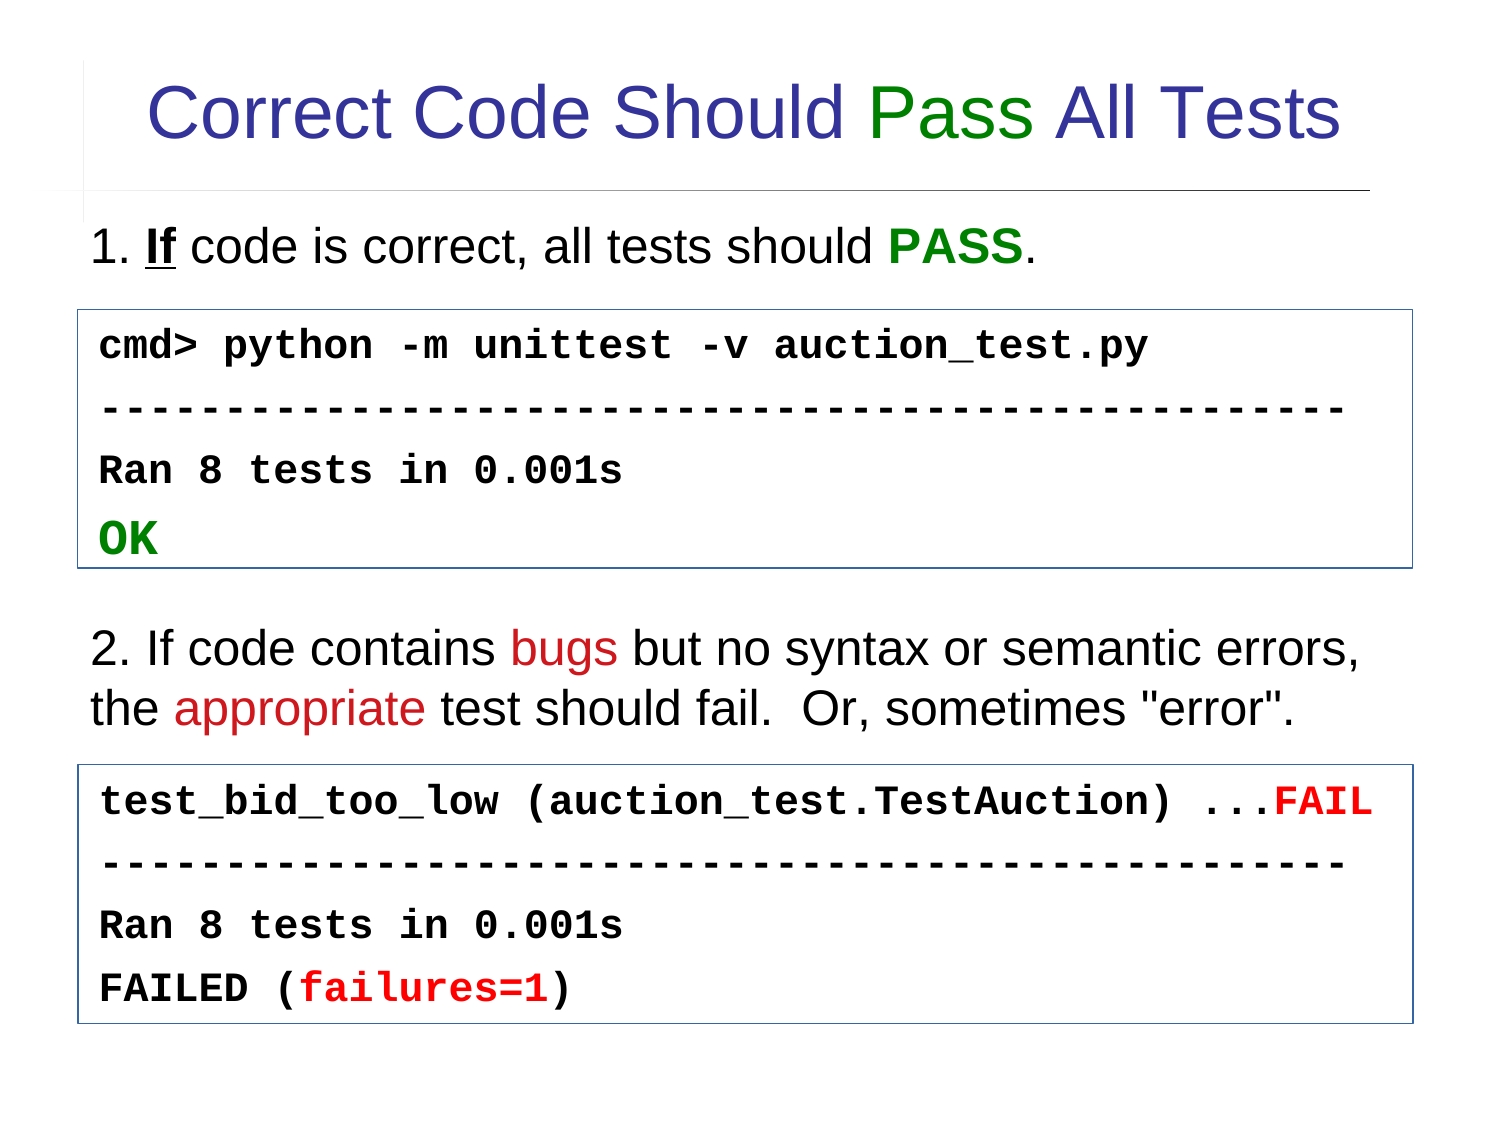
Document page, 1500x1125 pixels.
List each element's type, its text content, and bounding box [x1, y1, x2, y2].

title Correct Code Should Pass All Tests [100, 42, 1389, 174]
text_box cmd> python -m unittest -v auction_test.py -------------------------------------------------- Ran 8 tests in 0.001s OK [77, 309, 1413, 569]
list 1. If code is correct, all tests should PASS. [75, 206, 1400, 367]
list 2. If code contains bugs but no syntax or semantic errors, the appropriate test should fail. Or, sometimes "error". [75, 608, 1400, 769]
text_box test_bid_too_low (auction_test.TestAuction) ...FAIL -------------------------------------------------- Ran 8 tests in 0.001s FAILED (failures=1) [78, 764, 1414, 1024]
